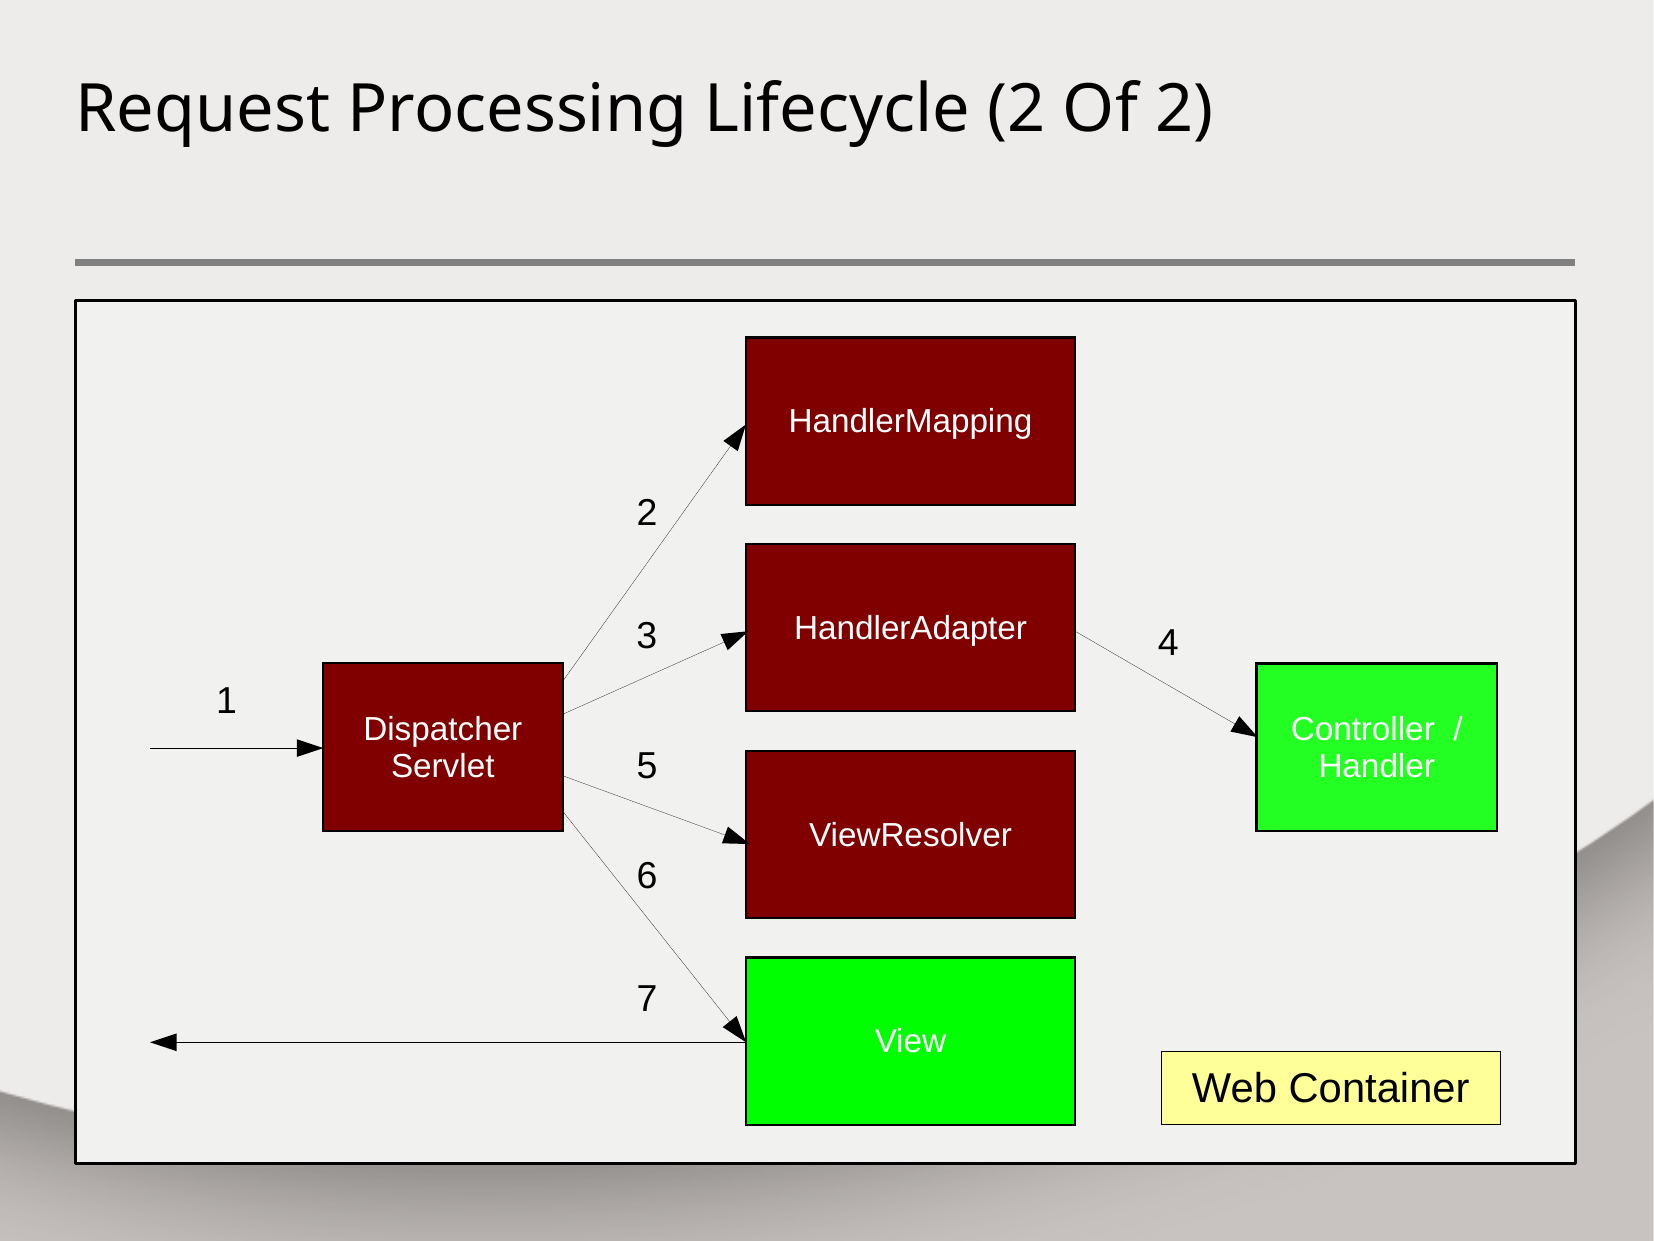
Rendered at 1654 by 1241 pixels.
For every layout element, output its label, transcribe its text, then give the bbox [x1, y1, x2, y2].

text_box 3 [621, 607, 679, 678]
picture [0, 0, 1654, 1241]
text_box View [746, 957, 1075, 1126]
text_box 1 [201, 672, 259, 743]
title Request Processing Lifecycle (2 Of 2) [75, 75, 1576, 226]
text_box Dispatcher Servlet [322, 663, 564, 831]
text_box 2 [621, 484, 679, 555]
text_box HandlerMapping [746, 337, 1075, 505]
text_box [75, 300, 1576, 1164]
text_box 4 [1143, 614, 1201, 685]
text_box 5 [621, 737, 679, 808]
text_box HandlerAdapter [746, 544, 1075, 712]
text_box Web Container [1161, 1051, 1501, 1125]
text_box ViewResolver [746, 750, 1075, 919]
text_box Controller / Handler [1256, 663, 1498, 831]
text_box 6 [621, 846, 679, 917]
text_box 7 [621, 969, 679, 1041]
